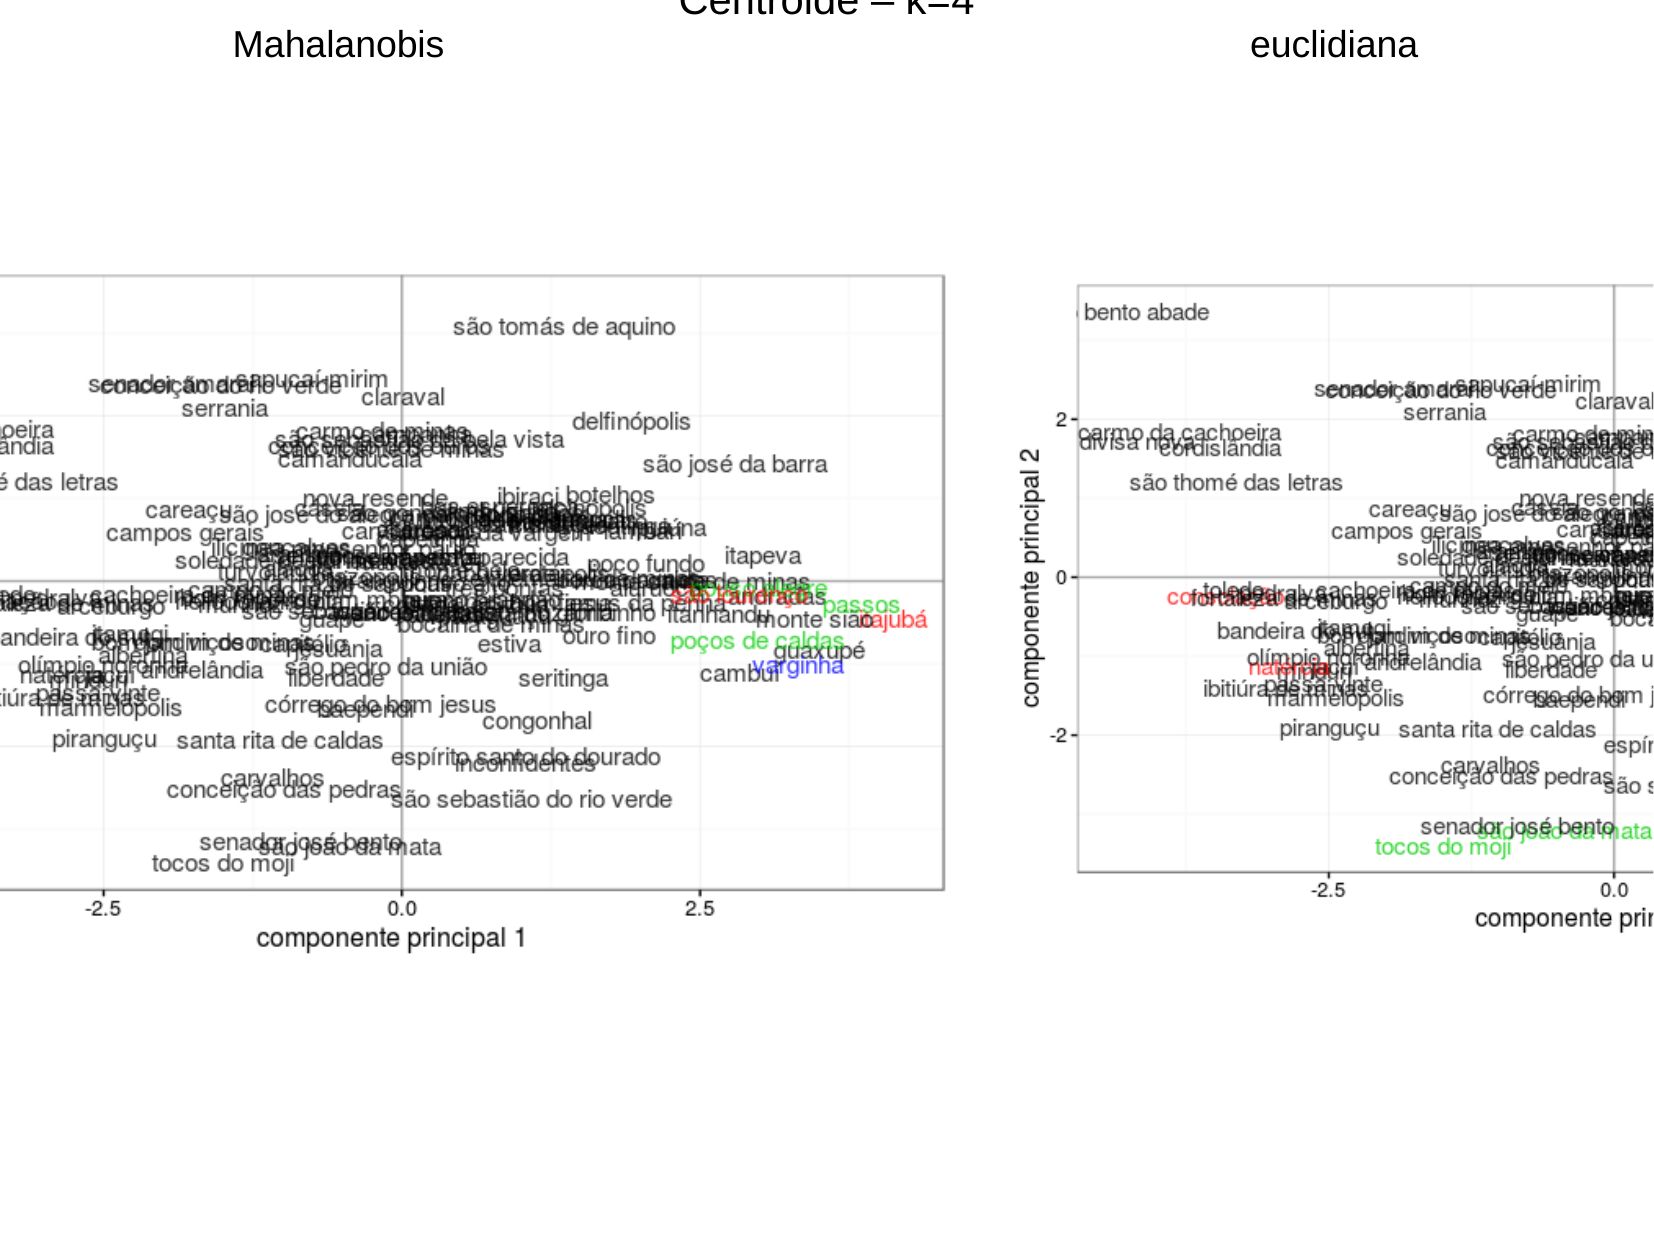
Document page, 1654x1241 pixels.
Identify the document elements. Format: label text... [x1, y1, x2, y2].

picture [0, 224, 957, 965]
picture [1003, 236, 1654, 944]
title Centroide – k=4 Mahalanobis euclidiana [82, 0, 1571, 125]
